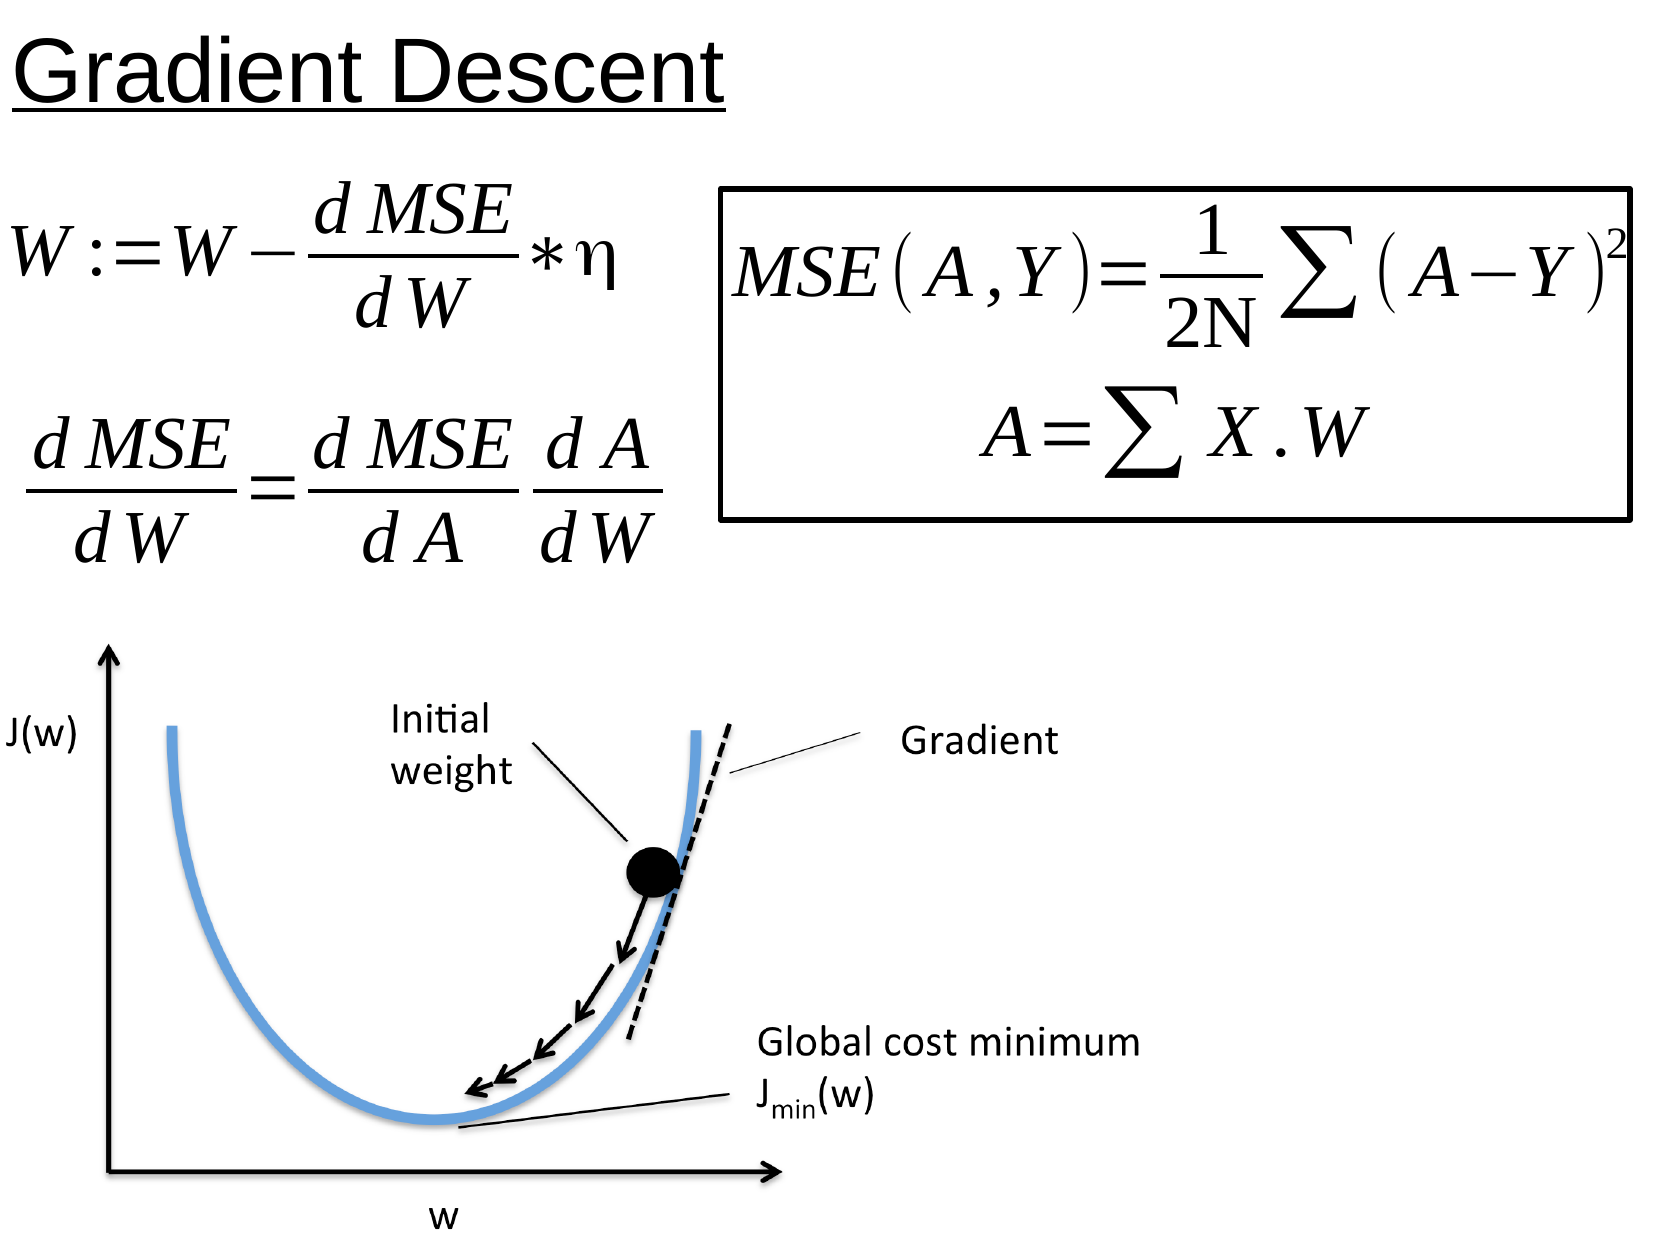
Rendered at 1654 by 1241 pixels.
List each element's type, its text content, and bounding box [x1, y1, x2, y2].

chart [0, 166, 627, 344]
picture [0, 611, 1158, 1241]
chart [723, 192, 1627, 364]
chart [968, 380, 1381, 483]
chart [16, 401, 674, 579]
title Gradient Descent [11, 11, 756, 130]
